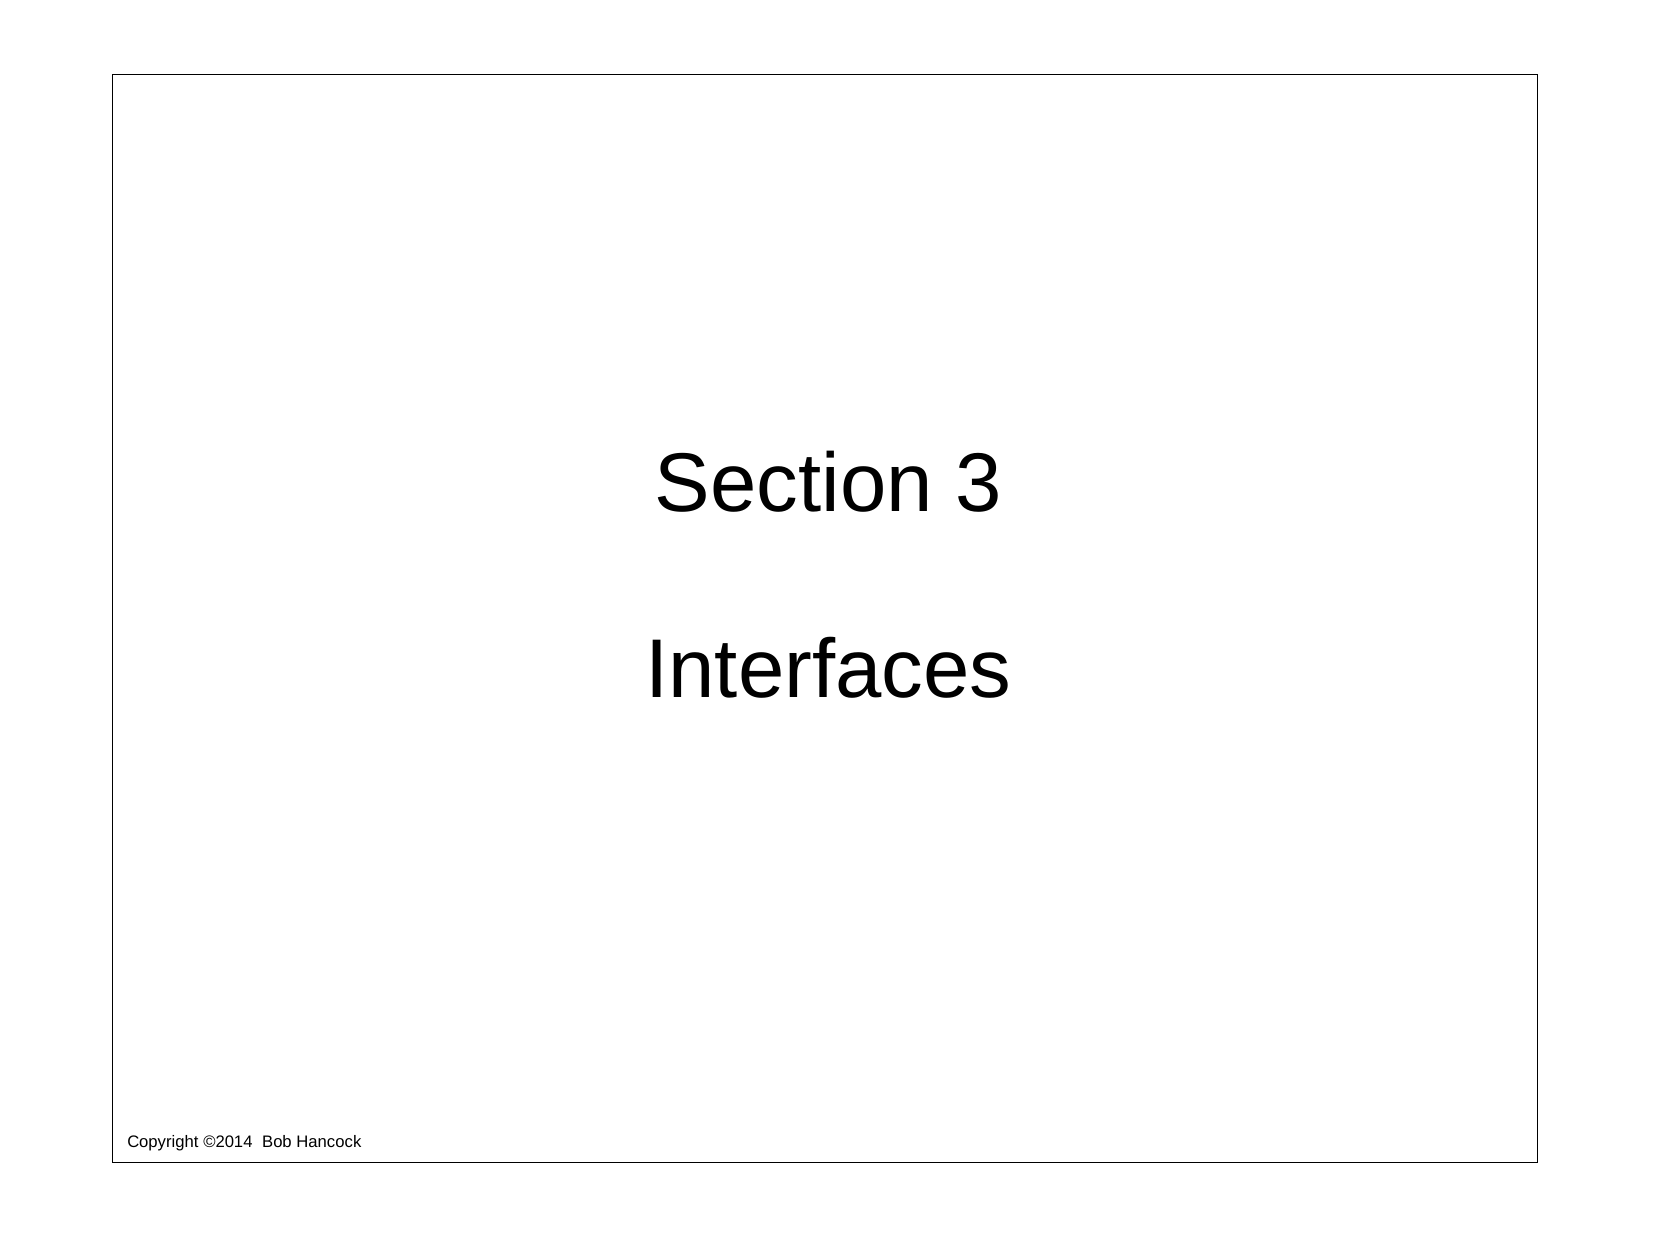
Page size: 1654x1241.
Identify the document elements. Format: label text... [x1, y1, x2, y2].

subtitle Section 3 Interfaces [251, 164, 1407, 1099]
text_box Copyright ©2014 Bob Hancock [112, 1125, 377, 1159]
